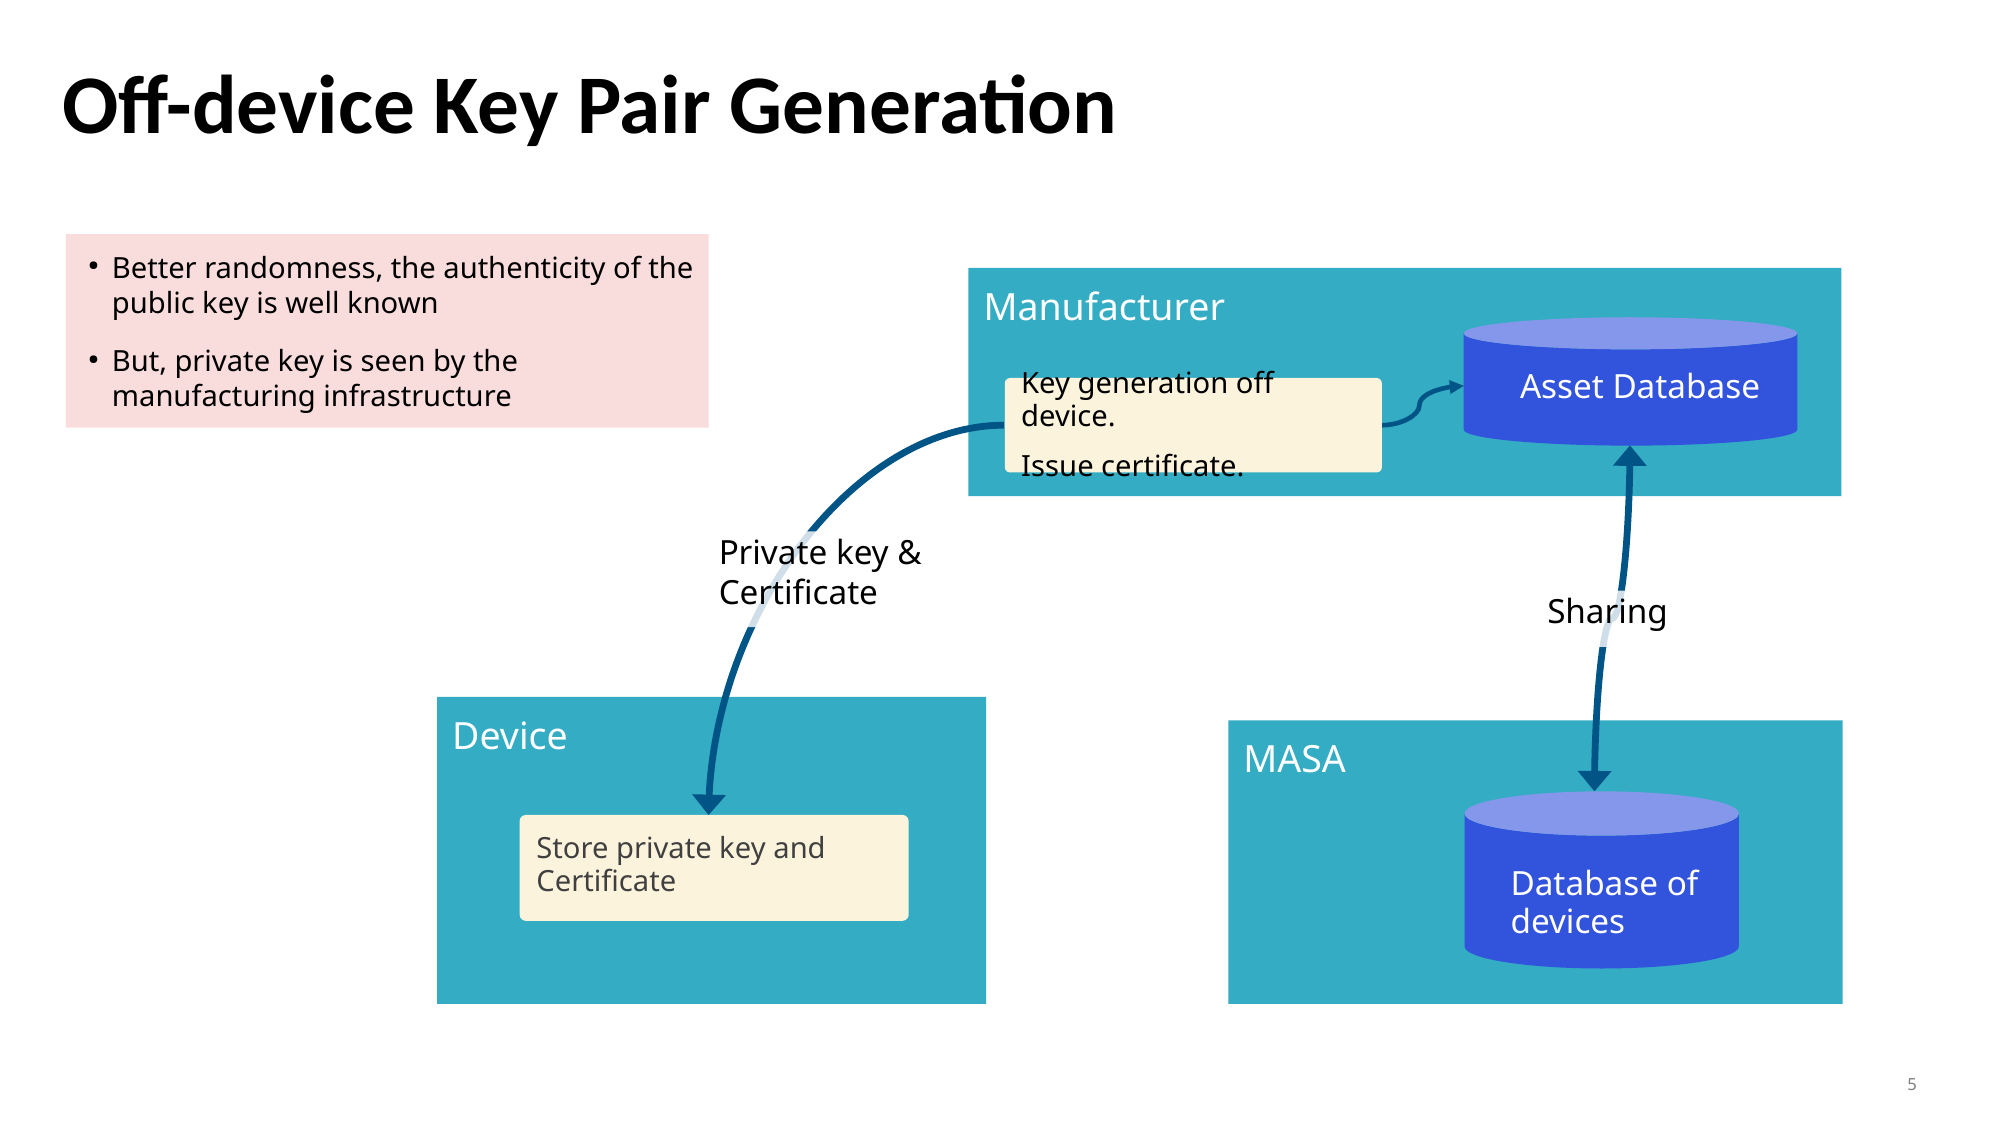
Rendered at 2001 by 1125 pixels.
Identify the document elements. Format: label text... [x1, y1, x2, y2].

text_box MASA [1228, 720, 1843, 1004]
text_box Asset Database [1497, 353, 1765, 422]
text_box Better randomness, the authenticity of the public key is well known But, private key is seen by the manufacturing infrastructure [65, 234, 709, 428]
text_box [1463, 334, 1798, 446]
text_box Store private key and Certificate [519, 814, 909, 921]
title Off-device Key Pair Generation [62, 37, 1938, 188]
text_box Manufacturer [968, 267, 1842, 497]
text_box Key generation off device. Issue certificate. [1004, 377, 1382, 473]
text_box Device [437, 696, 987, 1004]
text_box Database of devices [1488, 850, 1730, 957]
text_box [1464, 815, 1739, 969]
text_box Manufacturer [968, 387, 1628, 497]
text_box Private key & Certificate [718, 531, 945, 628]
text_box Sharing [1547, 590, 1689, 647]
